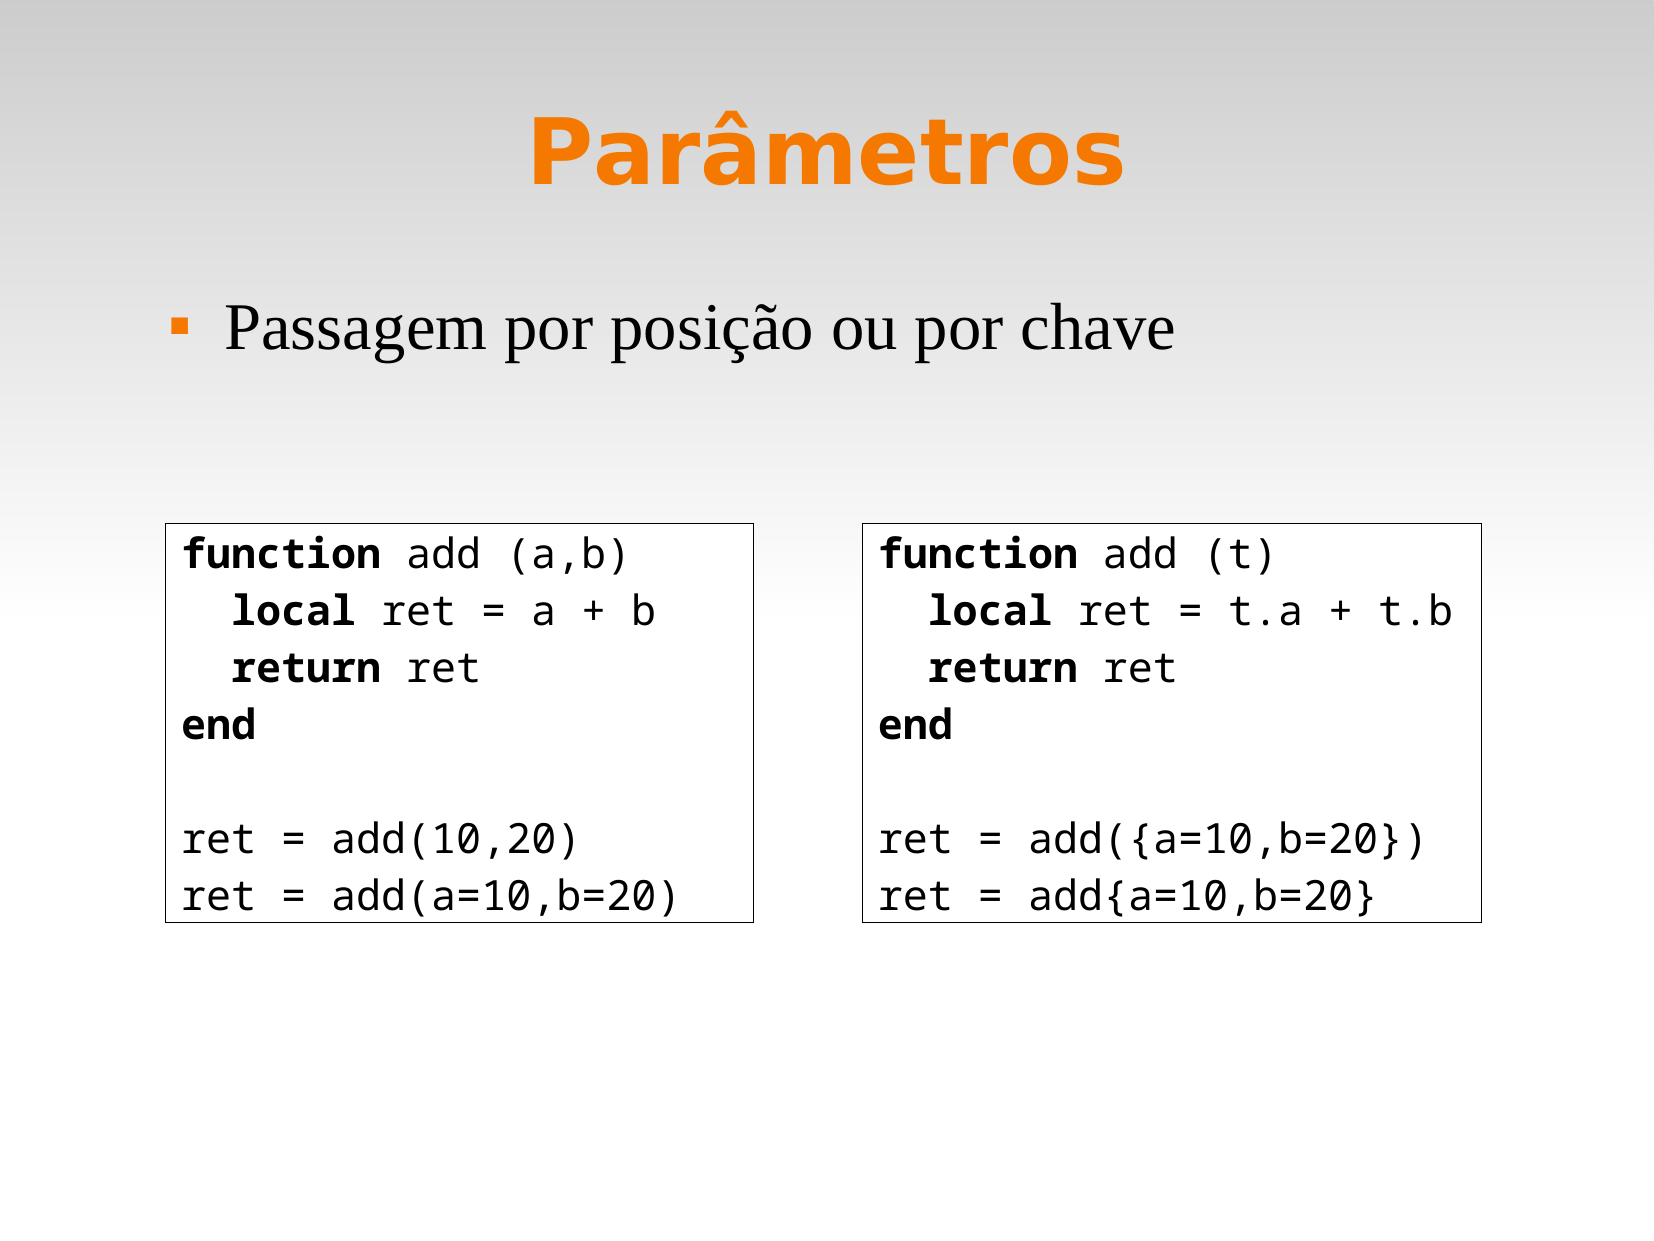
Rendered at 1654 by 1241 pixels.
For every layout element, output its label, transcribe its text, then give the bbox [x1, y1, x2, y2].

text_box function add (a,b) local ret = a + b return ret end ret = add(10,20) ret = add(a=10,b=20) [165, 551, 754, 896]
title Parâmetros [82, 49, 1571, 257]
list Passagem por posição ou por chave [82, 290, 1571, 1109]
text_box function add (t) local ret = t.a + t.b return ret end ret = add({a=10,b=20}) ret = add{a=10,b=20} [862, 551, 1482, 896]
